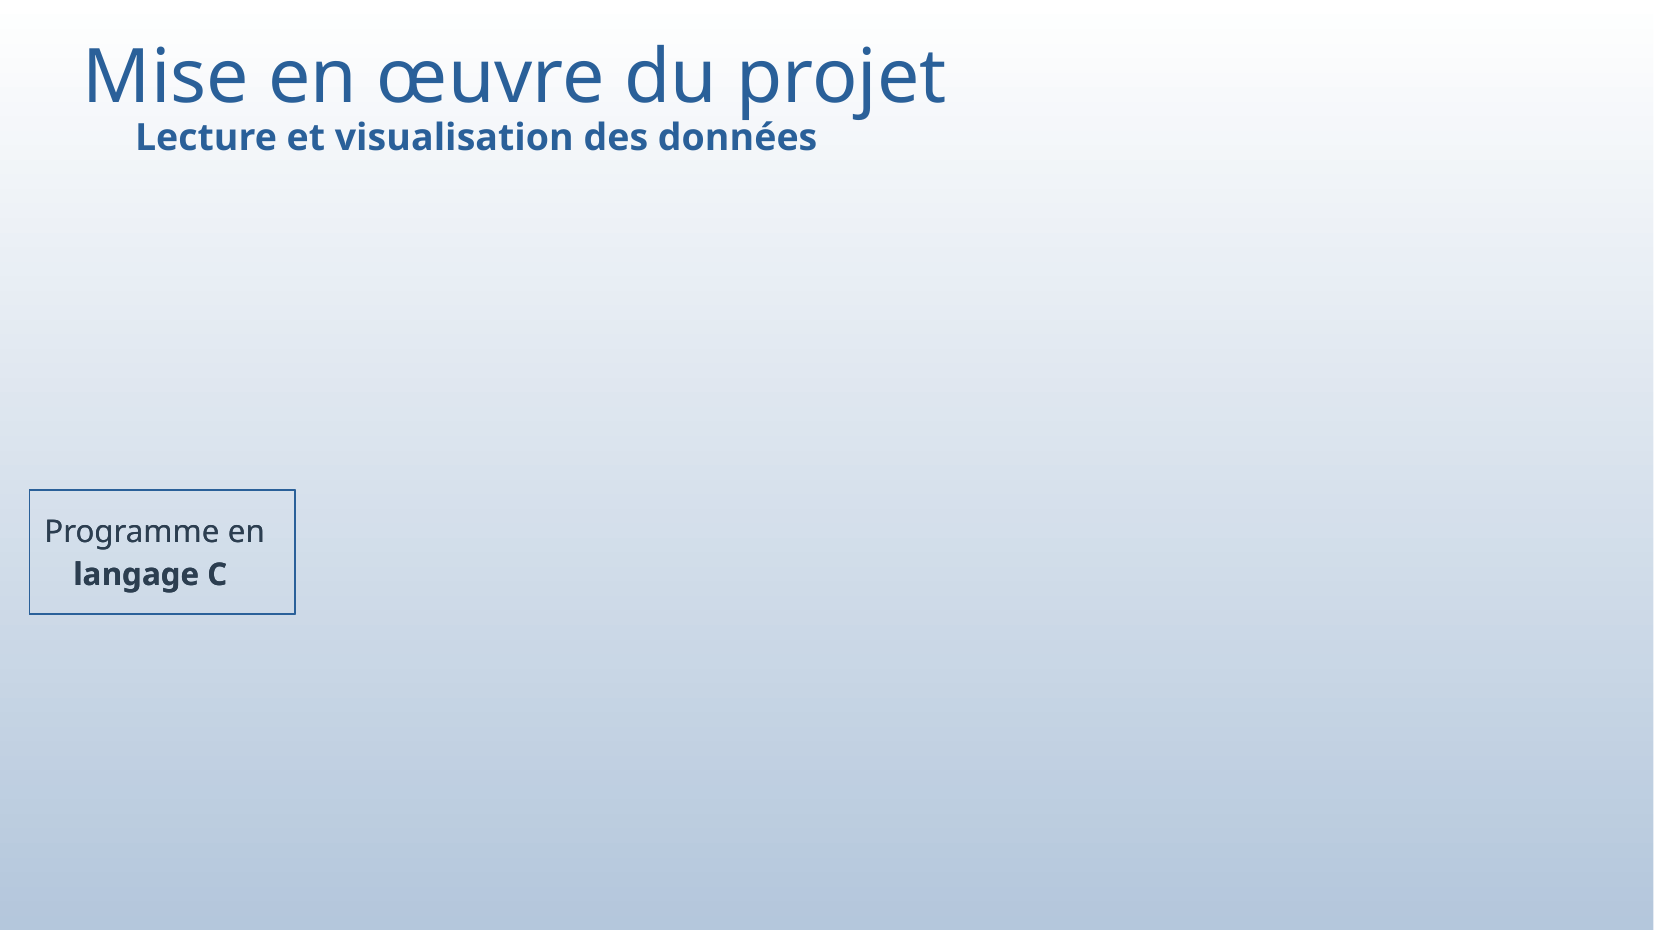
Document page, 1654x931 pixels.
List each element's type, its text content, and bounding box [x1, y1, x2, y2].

title Mise en œuvre du projet [82, 0, 1571, 151]
text_box Lecture et visualisation des données [44, 106, 910, 165]
text_box Programme en langage C [29, 490, 296, 615]
text_box [59, 224, 1595, 931]
